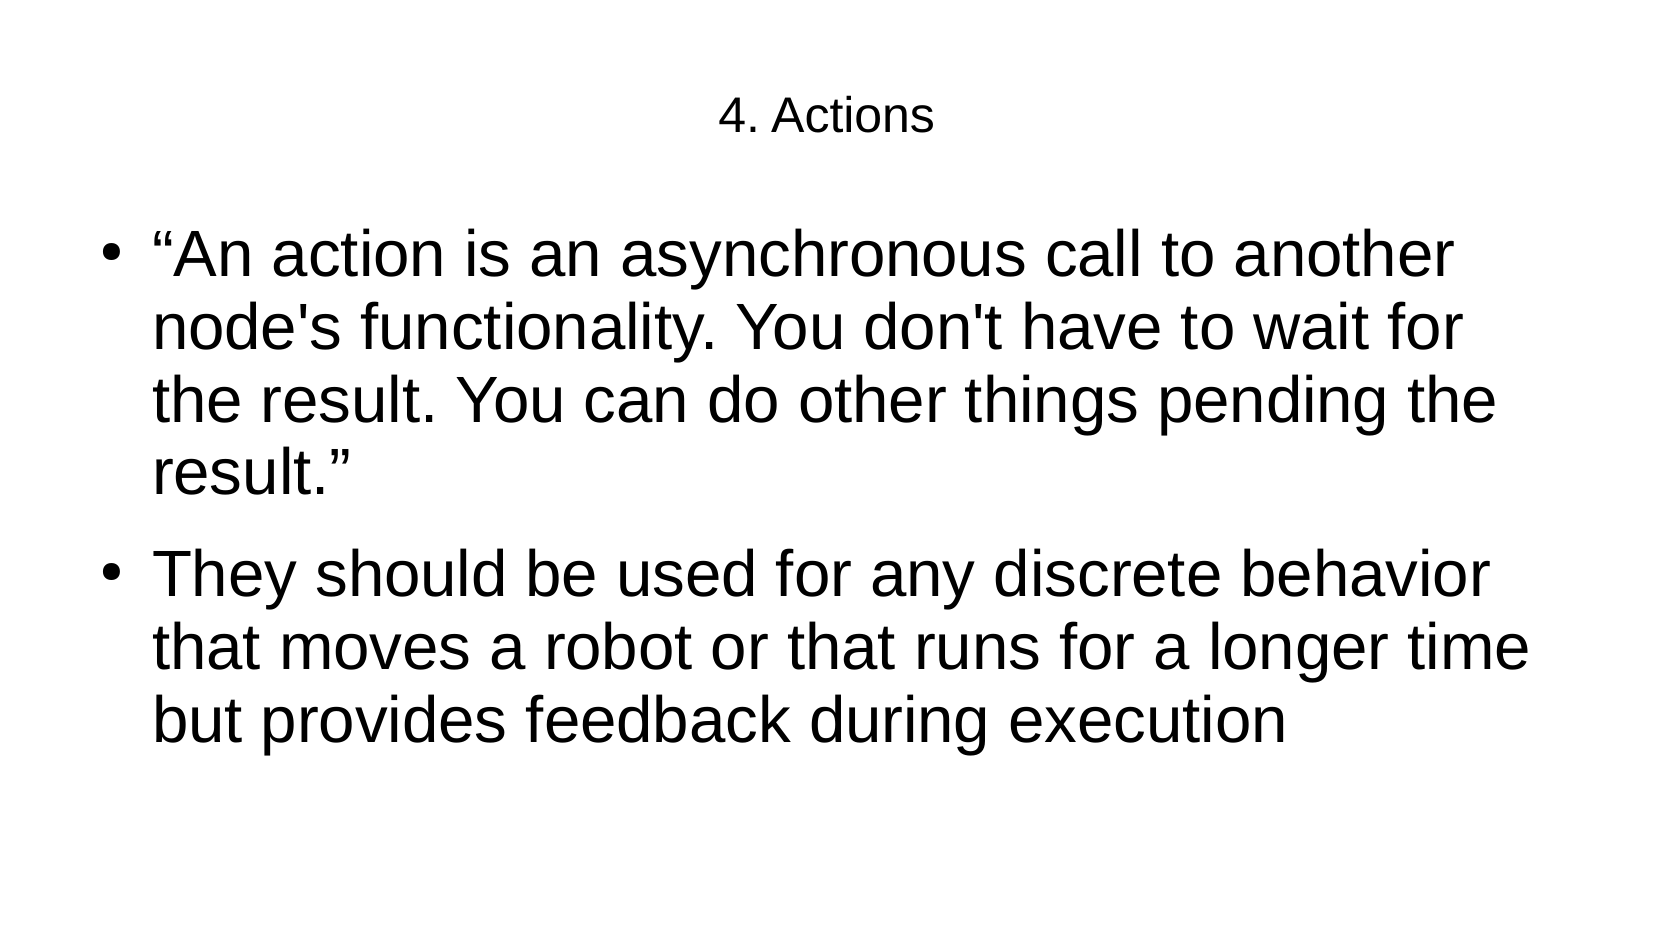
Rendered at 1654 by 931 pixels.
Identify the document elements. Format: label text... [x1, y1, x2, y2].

list “An action is an asynchronous call to another node's functionality. You don't have to wait for the result. You can do other things pending the result.” They should be used for any discrete behavior that moves a robot or that runs for a longer time but provides feedback during execution [82, 217, 1571, 758]
title 4. Actions [82, 37, 1571, 193]
